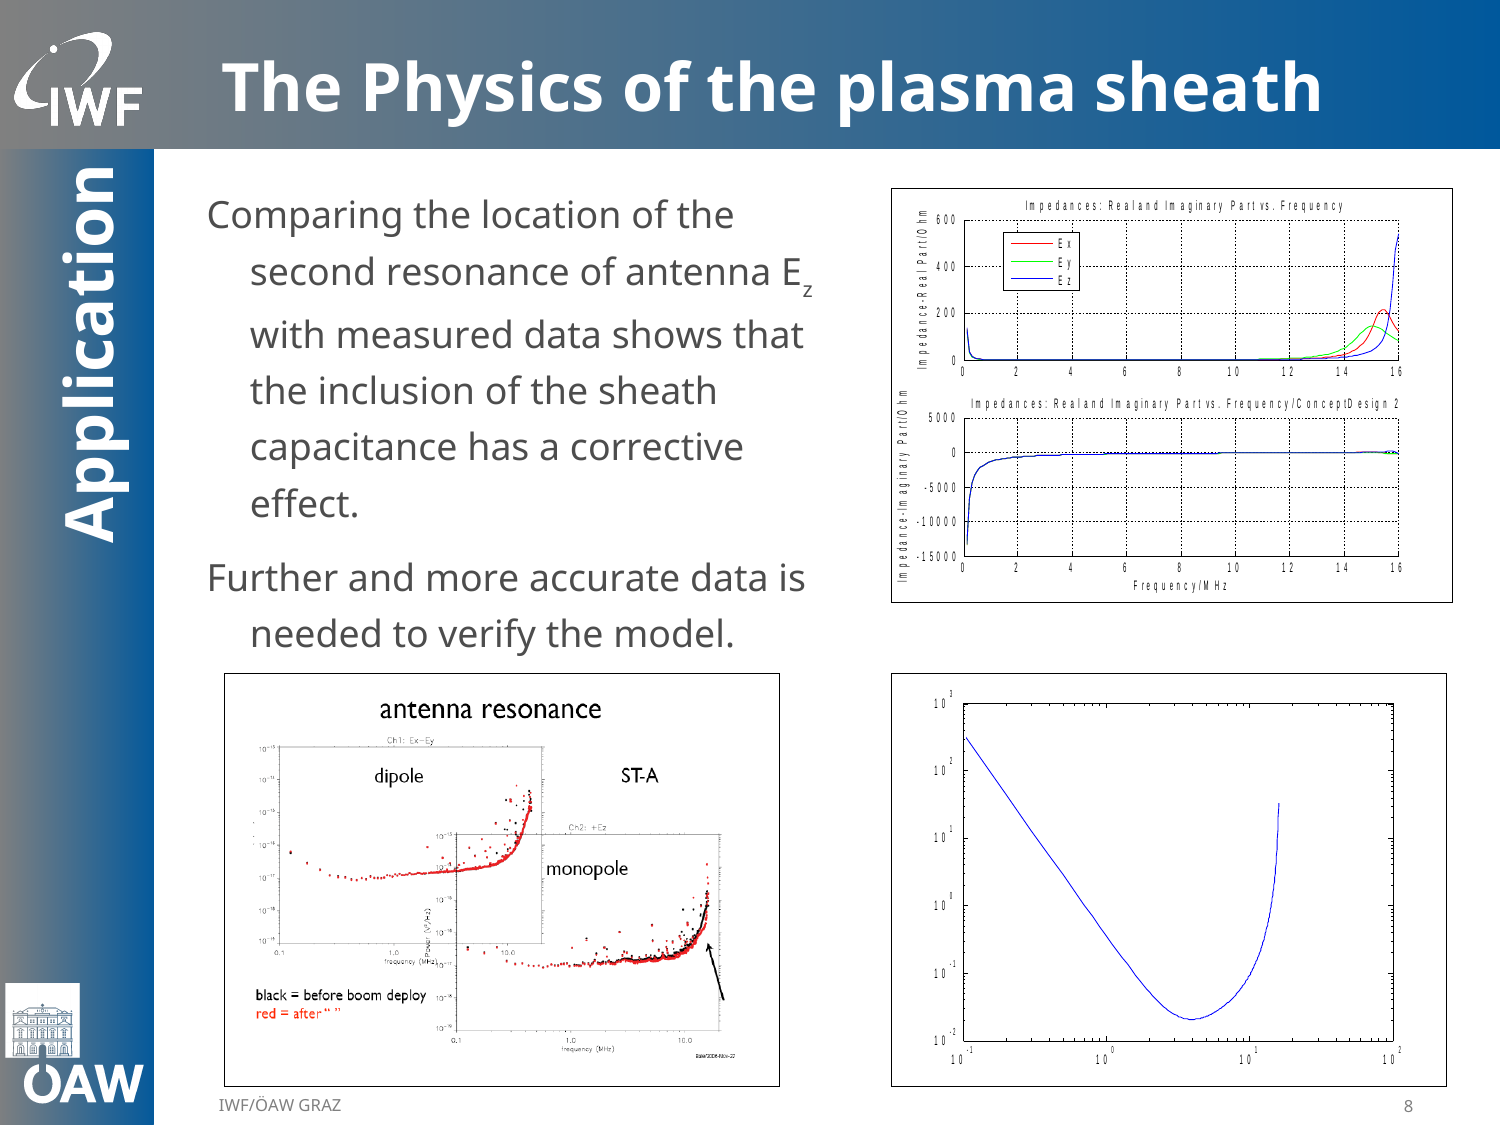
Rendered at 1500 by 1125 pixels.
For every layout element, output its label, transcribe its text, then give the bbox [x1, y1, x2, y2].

picture [224, 673, 780, 1087]
picture [891, 188, 1453, 603]
picture [5, 983, 154, 1105]
chart [553, 538, 1087, 666]
picture [891, 673, 1447, 1087]
list Comparing the location of the second resonance of antenna Ez with measured data shows that the inclusion of the sheath capacitance has a corrective effect. Further and more accurate data is needed to verify the model. [206, 183, 827, 608]
text_box Application [29, 148, 154, 959]
title The Physics of the plasma sheath [206, 31, 1459, 149]
picture [8, 32, 154, 132]
list [850, 177, 1471, 1075]
